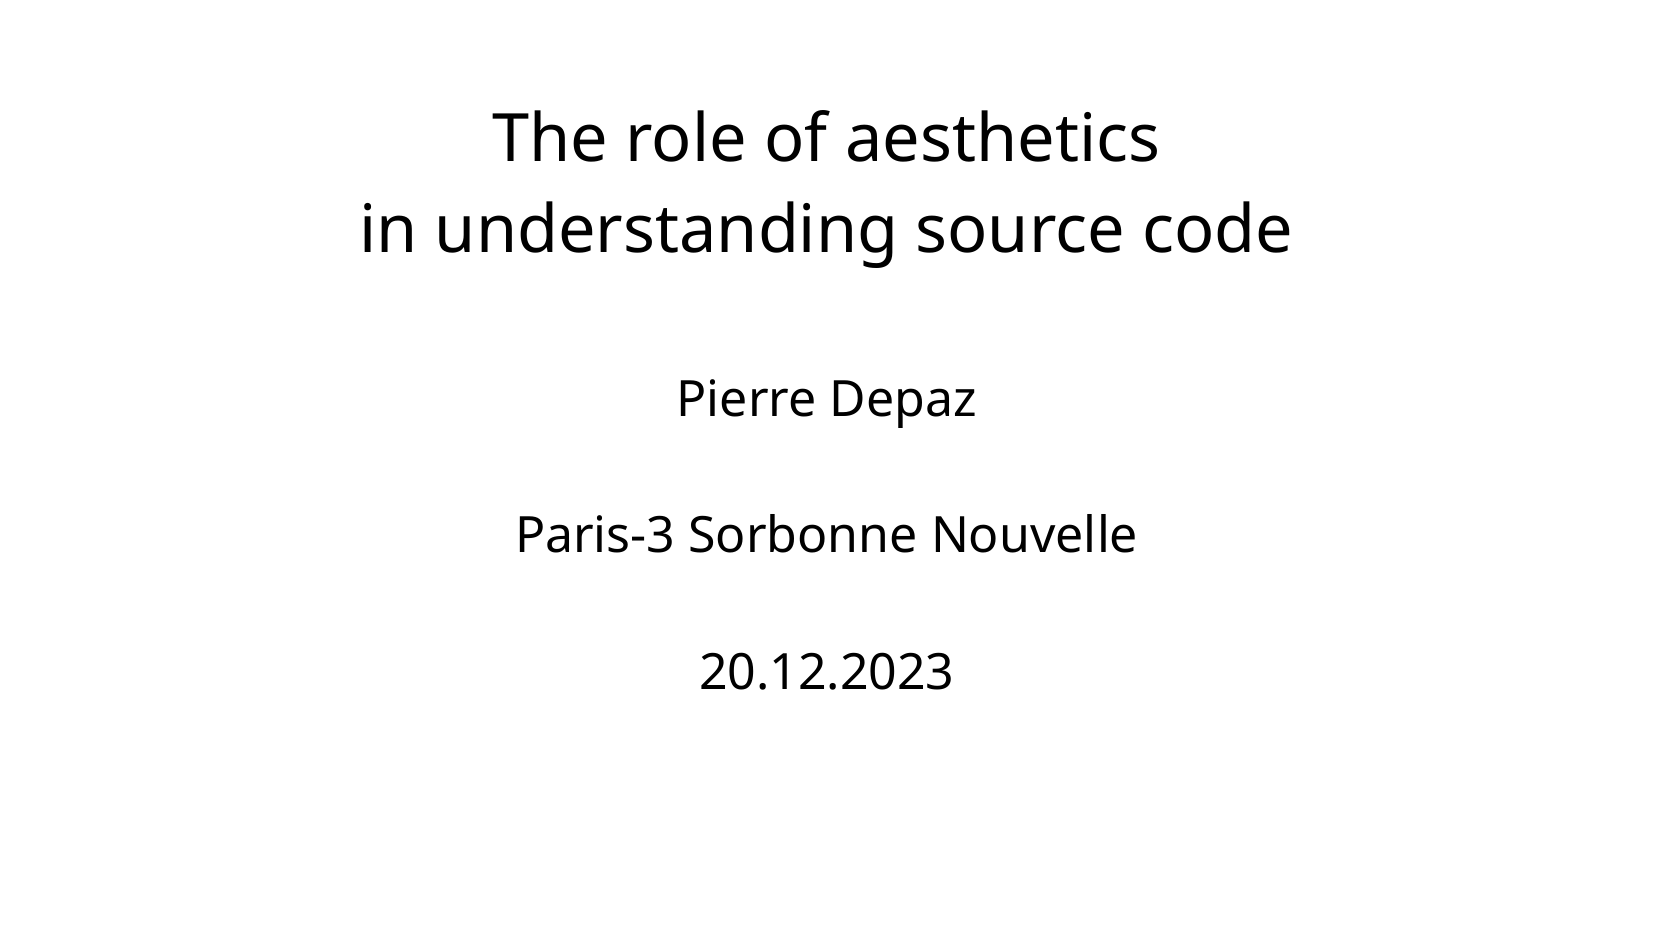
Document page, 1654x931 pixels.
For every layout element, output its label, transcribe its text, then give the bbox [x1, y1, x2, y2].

subtitle The role of aesthetics in understanding source code Pierre Depaz Paris-3 Sorbonne Nouvelle 20.12.2023 [82, 37, 1571, 757]
